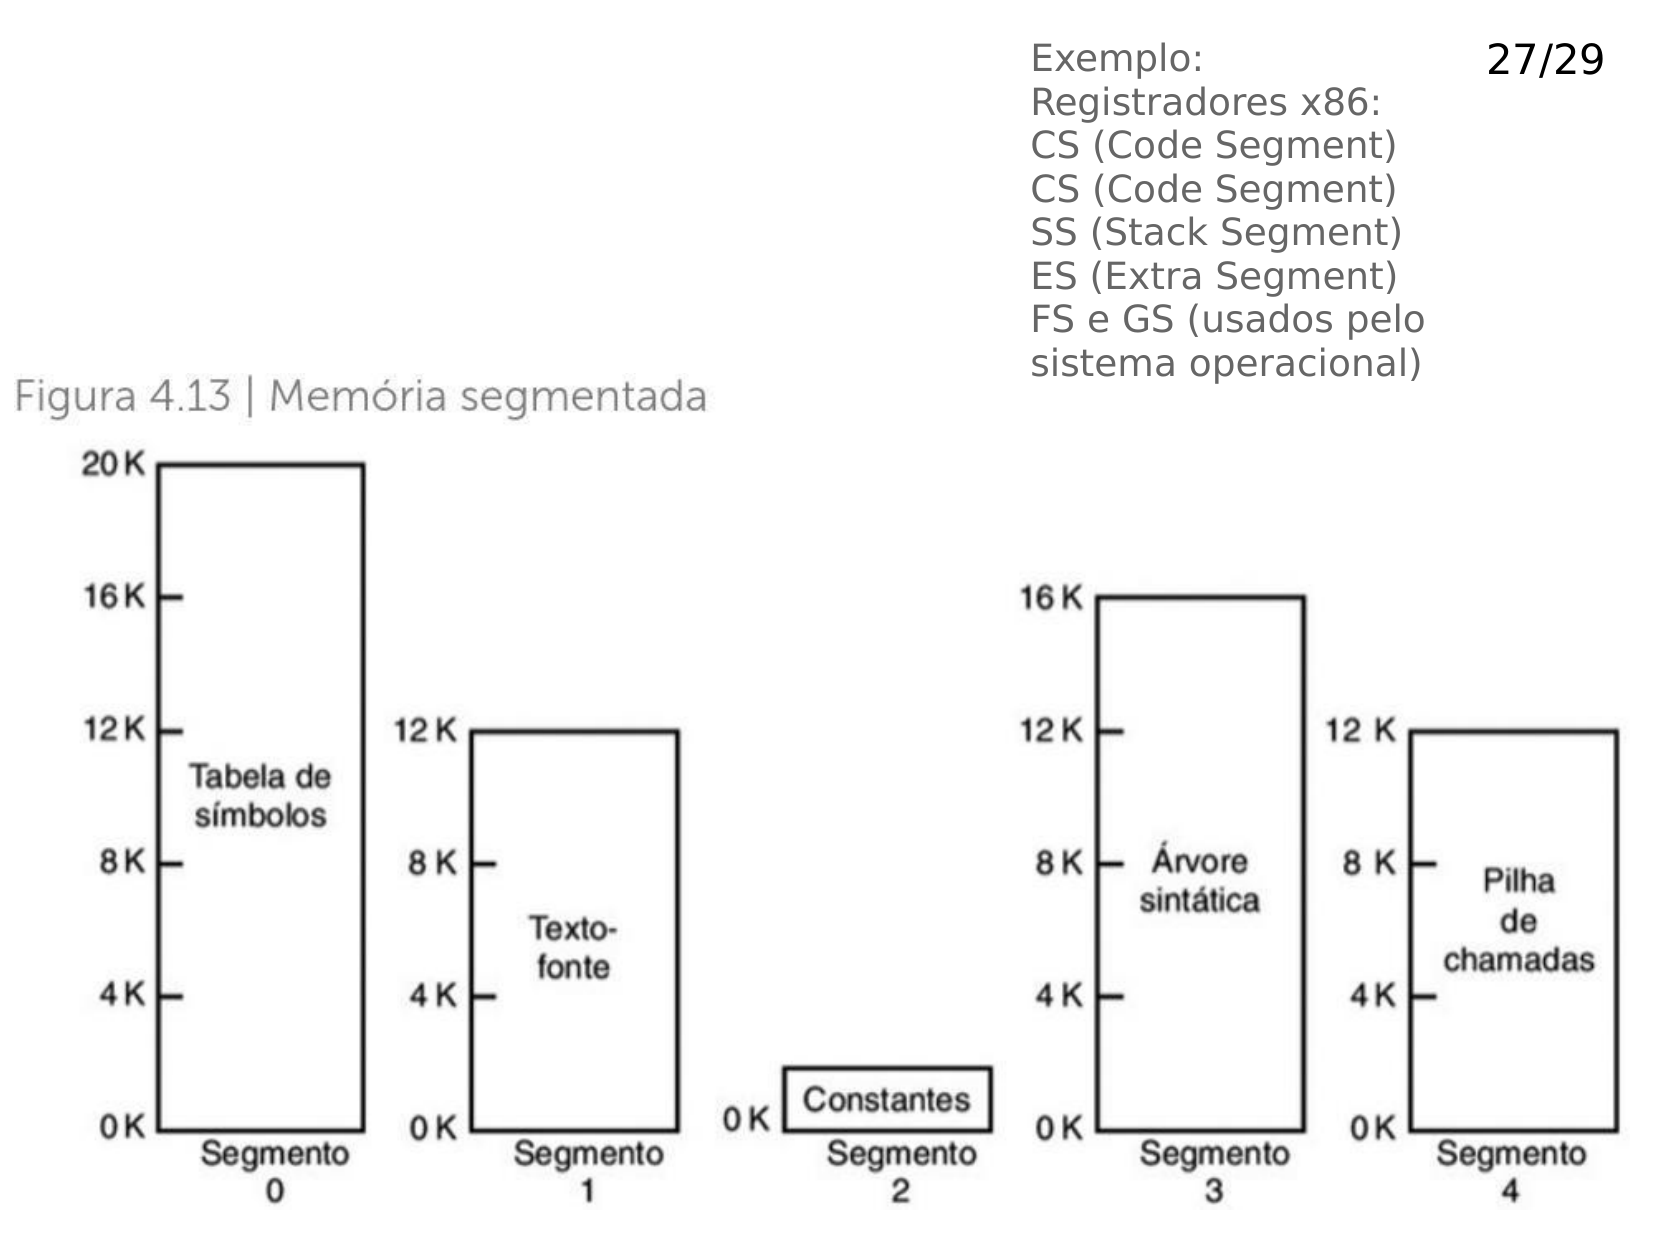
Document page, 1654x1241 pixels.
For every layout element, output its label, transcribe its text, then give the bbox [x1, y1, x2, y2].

text_box Exemplo: Registradores x86: CS (Code Segment) CS (Code Segment) SS (Stack Segment) ES (Extra Segment) FS e GS (usados pelo sistema operacional) [1015, 29, 1467, 471]
picture [14, 373, 1630, 1210]
